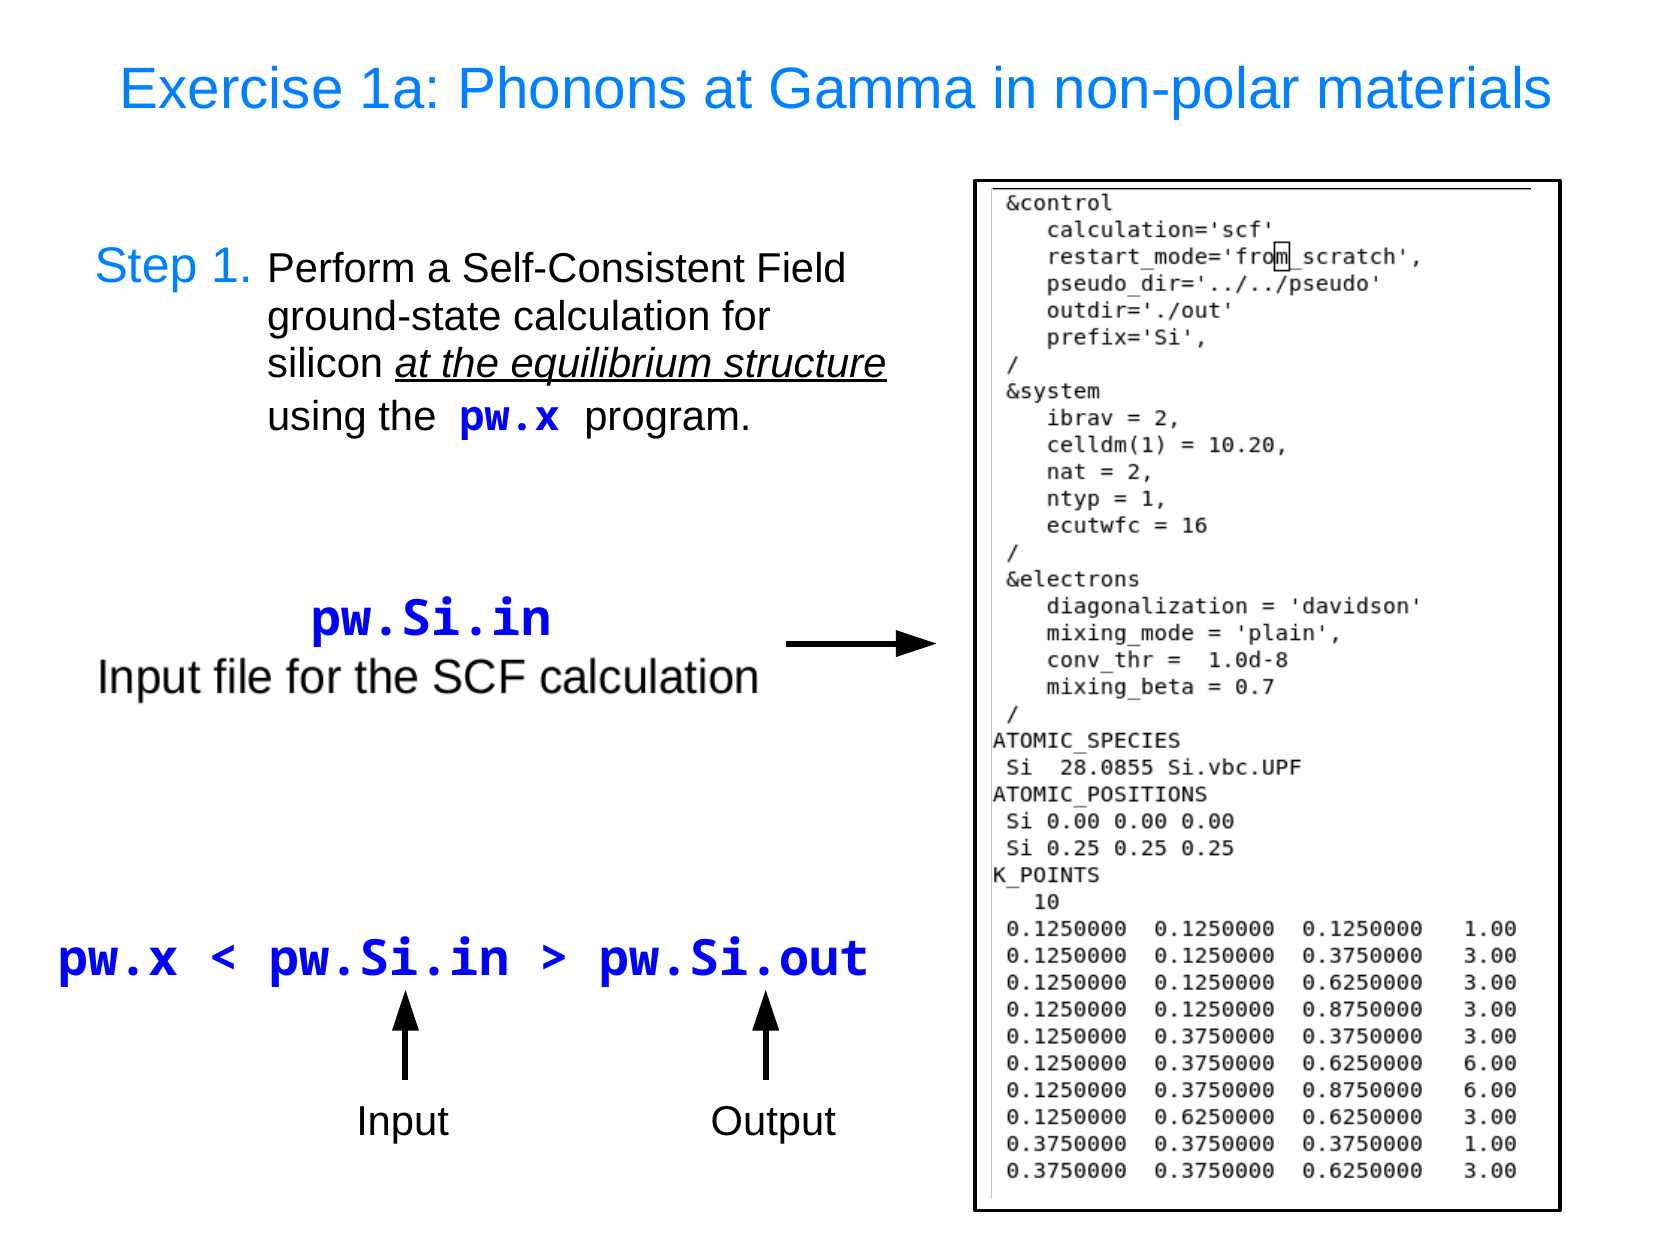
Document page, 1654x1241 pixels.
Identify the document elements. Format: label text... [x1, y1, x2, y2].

picture [90, 649, 766, 707]
list pw.x < pw.Si.in > pw.Si.out [0, 922, 973, 1044]
title Exercise 1a: Phonons at Gamma in non-polar materials [82, 0, 1571, 192]
list Output [639, 1097, 860, 1186]
list pw.Si.in [240, 582, 643, 669]
picture [990, 188, 1531, 1199]
list Step 1. Perform a Self-Consistent Field ground-state calculation for silicon at the equilibrium structure using the pw.x program. [23, 237, 949, 489]
list Input [285, 1097, 506, 1186]
